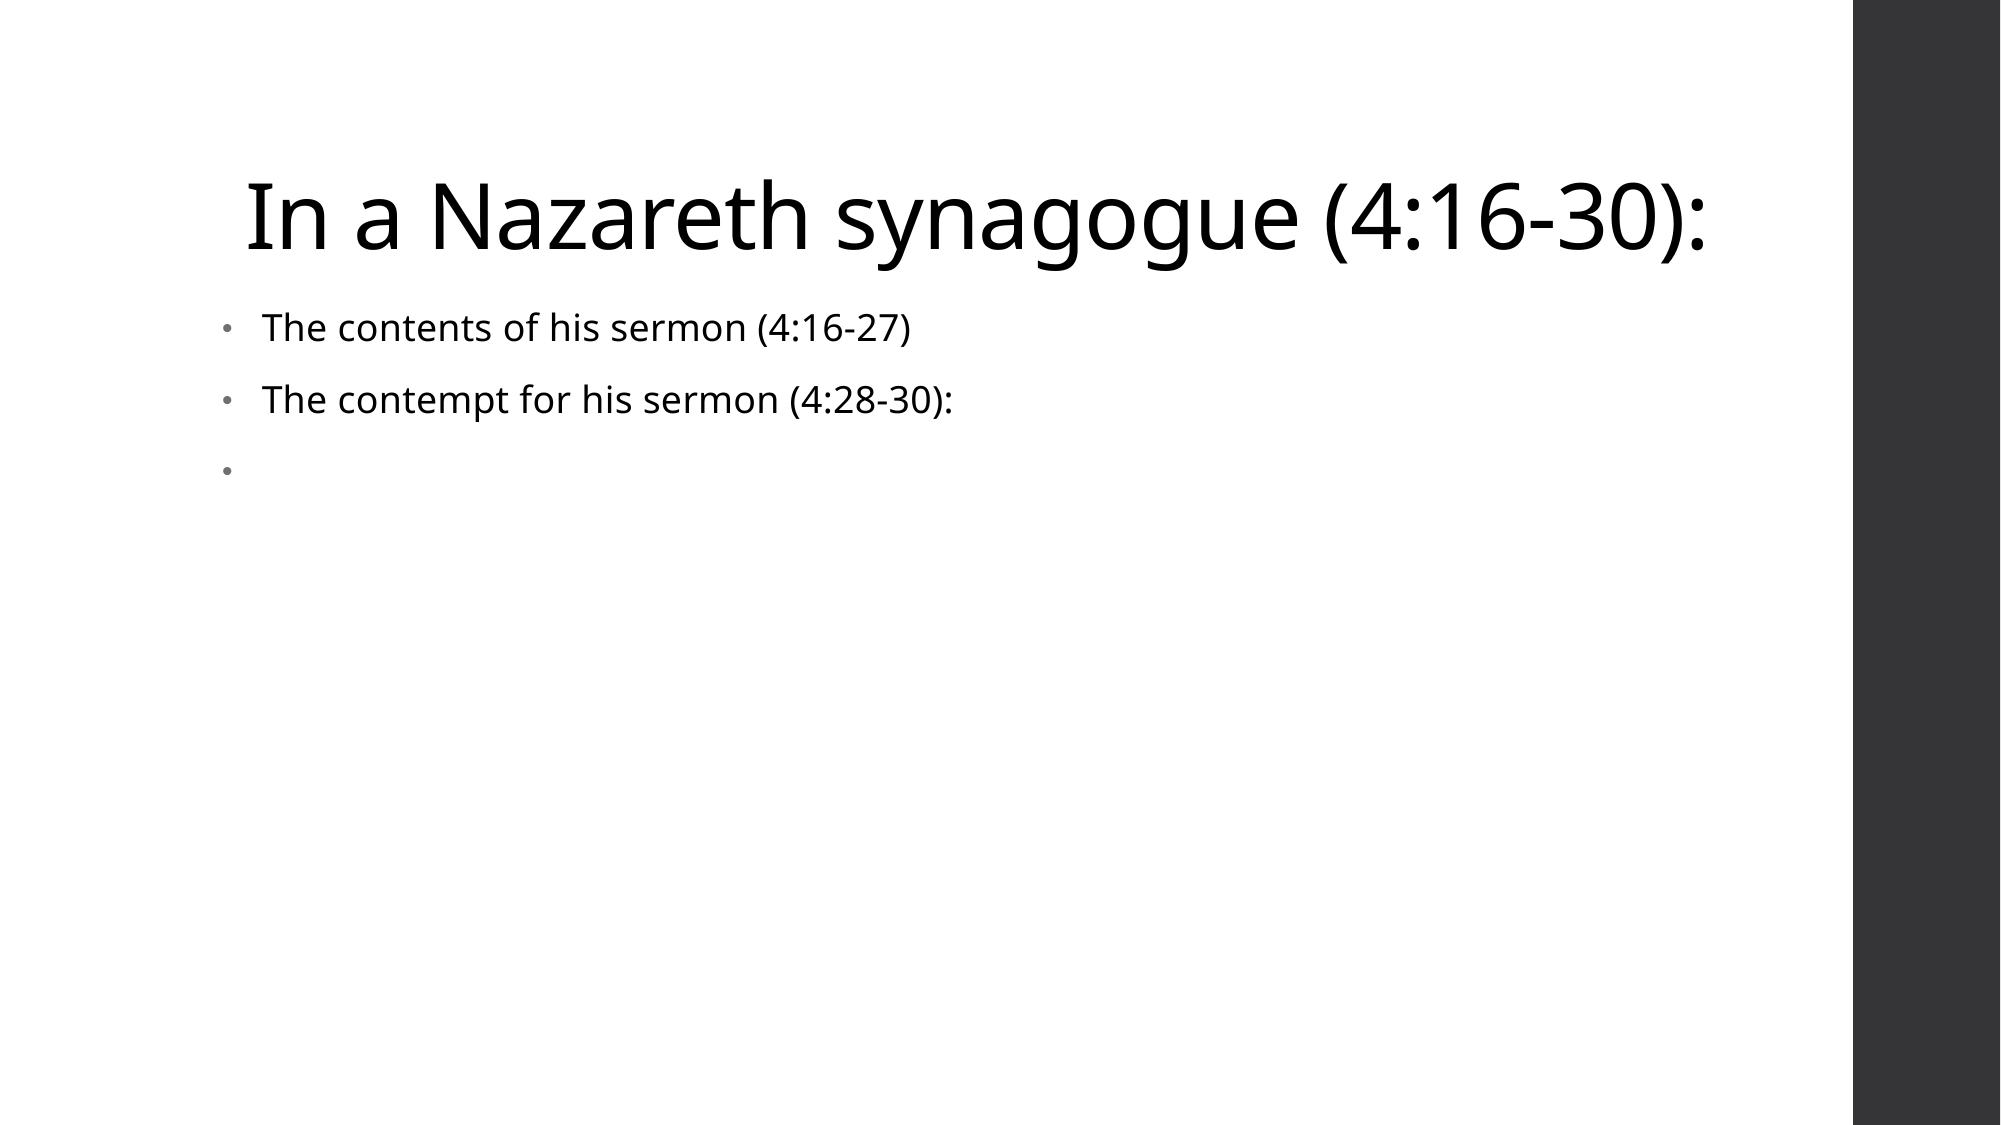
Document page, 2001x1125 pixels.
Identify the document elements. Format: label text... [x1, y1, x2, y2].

title In a Nazareth synagogue (4:16-30): [206, 60, 1797, 278]
list The contents of his sermon (4:16-27) The contempt for his sermon (4:28-30): [206, 299, 1617, 1014]
